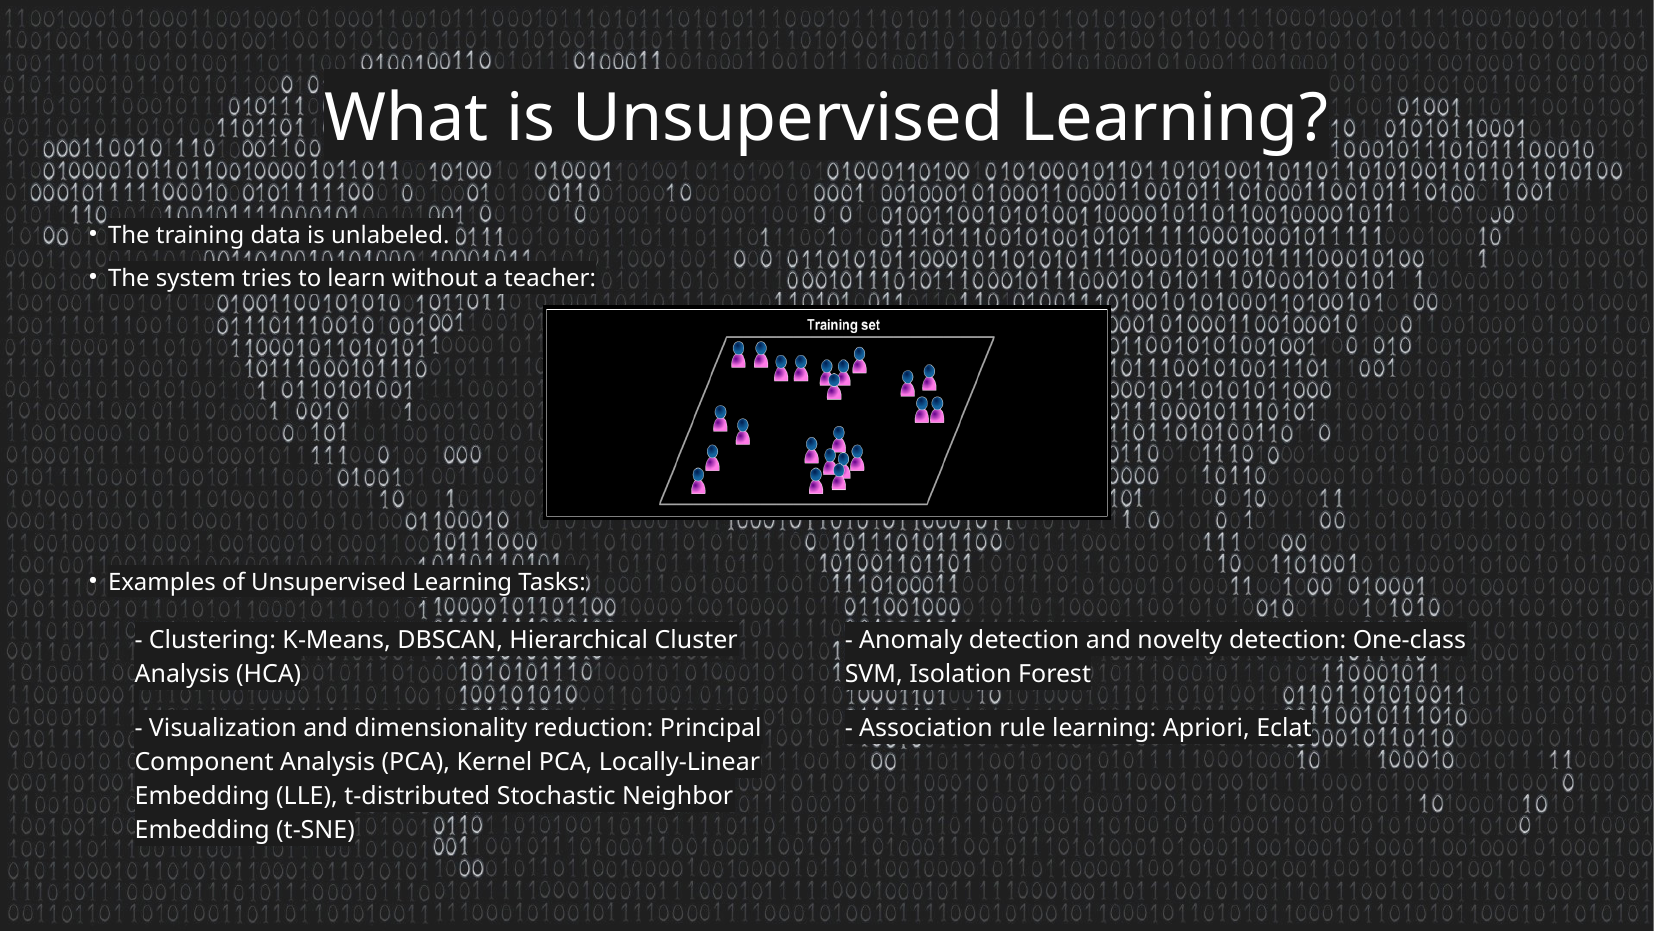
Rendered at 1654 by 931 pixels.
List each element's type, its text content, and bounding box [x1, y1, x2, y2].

table_header - Clustering: K-Means, DBSCAN, Hierarchical Cluster Analysis (HCA) [120, 614, 830, 702]
table_cell - Visualization and dimensionality reduction: Principal Component Analysis (PCA), Kernel PCA, Locally-Linear Embedding (LLE), t-distributed Stochastic Neighbor Embedding (t-SNE) [120, 702, 830, 862]
picture [0, 0, 1654, 931]
title What is Unsupervised Learning? [82, 37, 1571, 193]
table_cell - Association rule learning: Apriori, Eclat [830, 702, 1540, 862]
list The training data is unlabeled. The system tries to learn without a teacher: Examples of Unsupervised Learning Tasks: [82, 217, 1571, 758]
table_header - Anomaly detection and novelty detection: One-class SVM, Isolation Forest [830, 614, 1540, 702]
